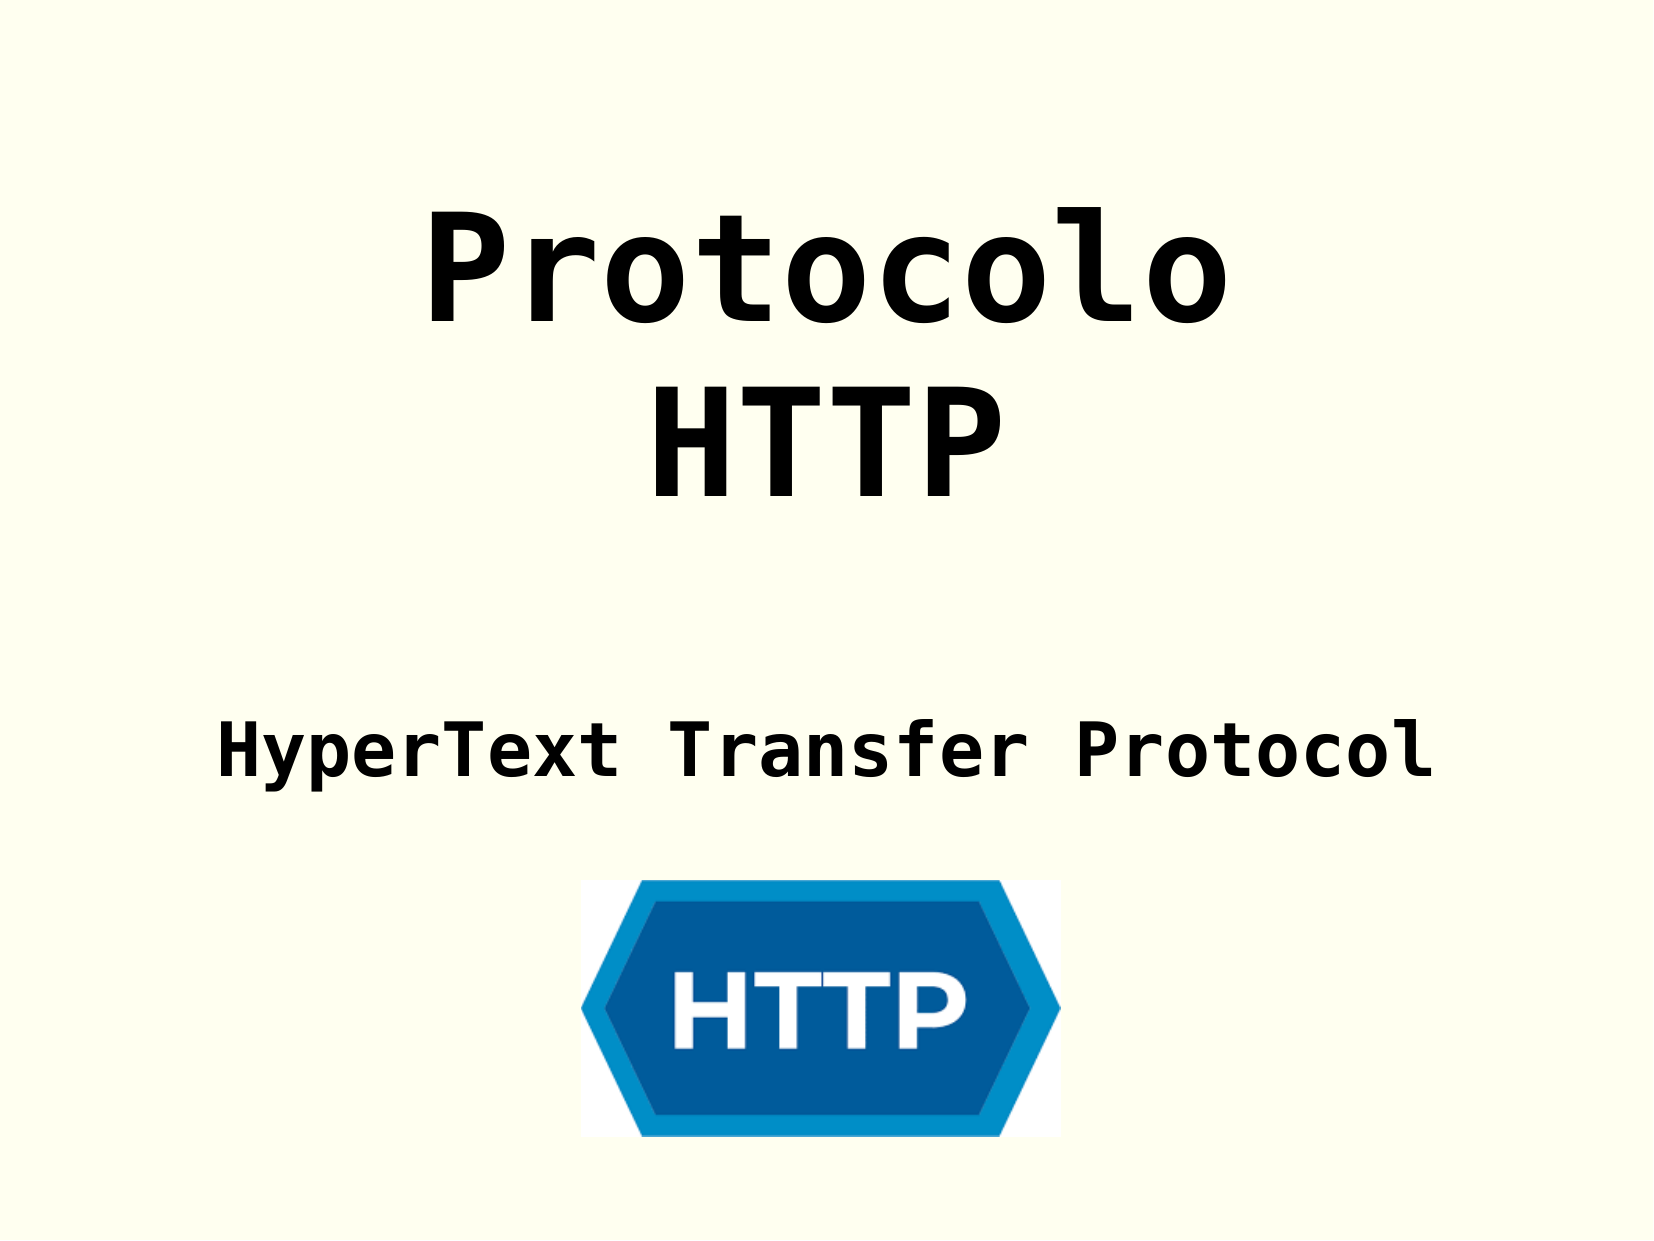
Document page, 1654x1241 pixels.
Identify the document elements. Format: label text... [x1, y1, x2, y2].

picture [605, 969, 1029, 1114]
picture [581, 969, 1061, 1137]
text_box Protocolo HTTP HyperText Transfer Protocol [82, 8, 1571, 969]
